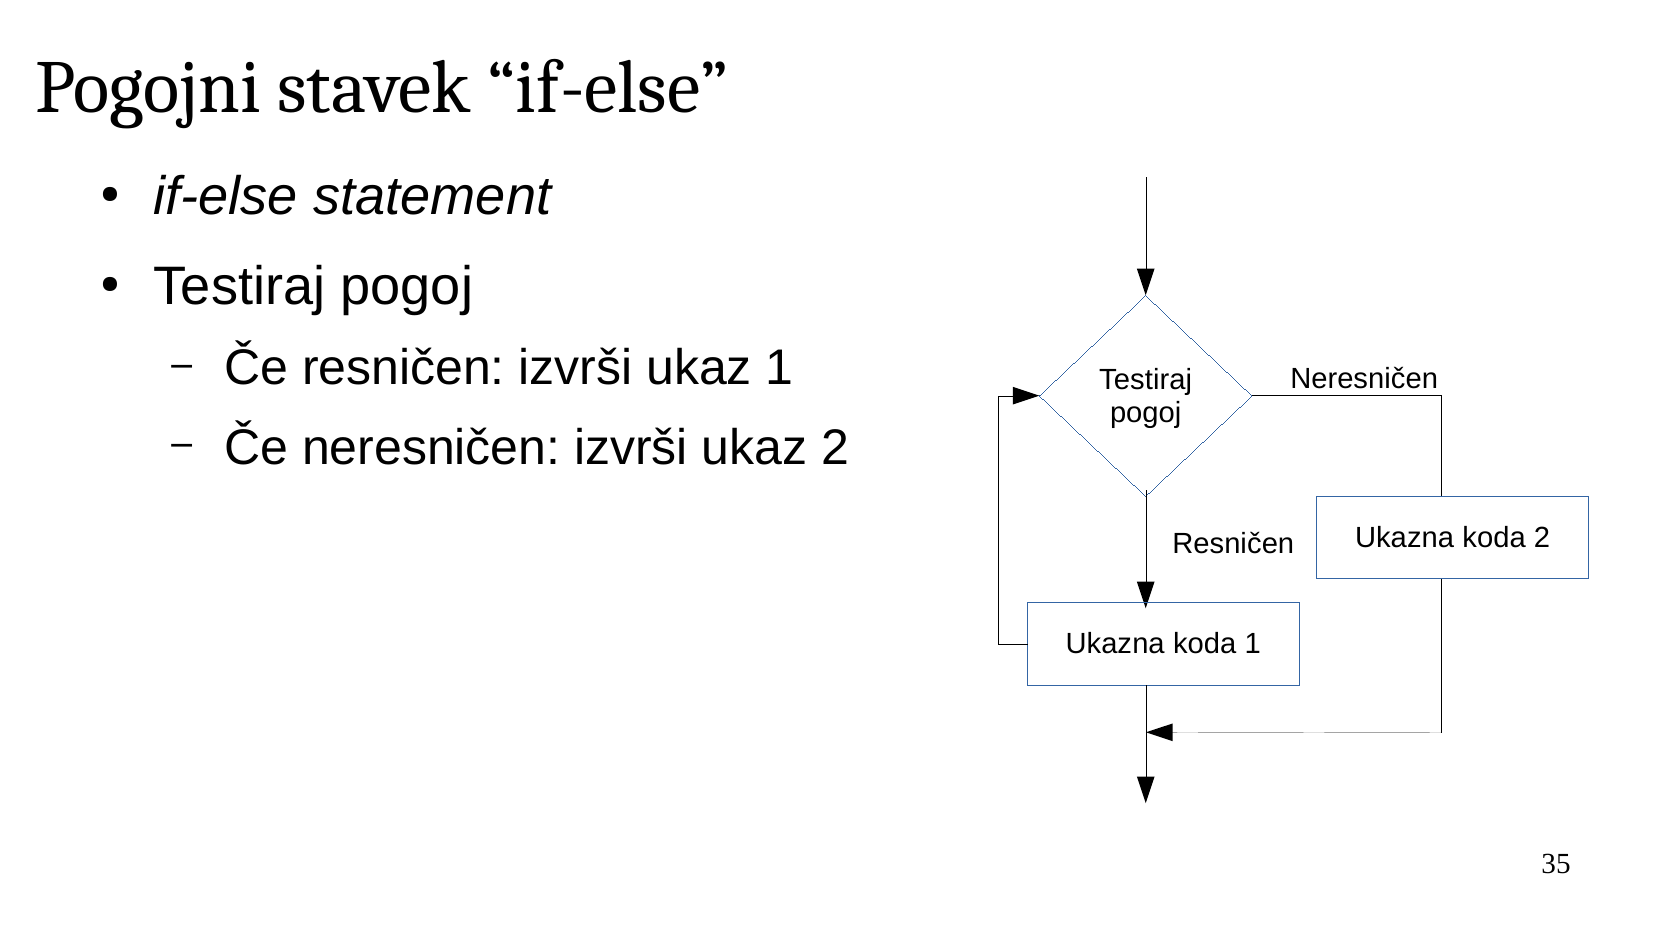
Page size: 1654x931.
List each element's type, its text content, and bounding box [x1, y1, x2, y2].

text_box Neresničen [1275, 354, 1459, 402]
title Pogojni stavek “if-else” [35, 21, 1524, 154]
list if-else statement Testiraj pogoj Če resničen: izvrši ukaz 1 Če neresničen: izvrši ukaz 2 [82, 165, 1642, 827]
text_box Ukazna koda 2 [1316, 496, 1589, 579]
text_box Resničen [1157, 519, 1316, 568]
text_box Ukazna koda 1 [1027, 602, 1300, 686]
text_box Testiraj pogoj [1039, 295, 1252, 497]
